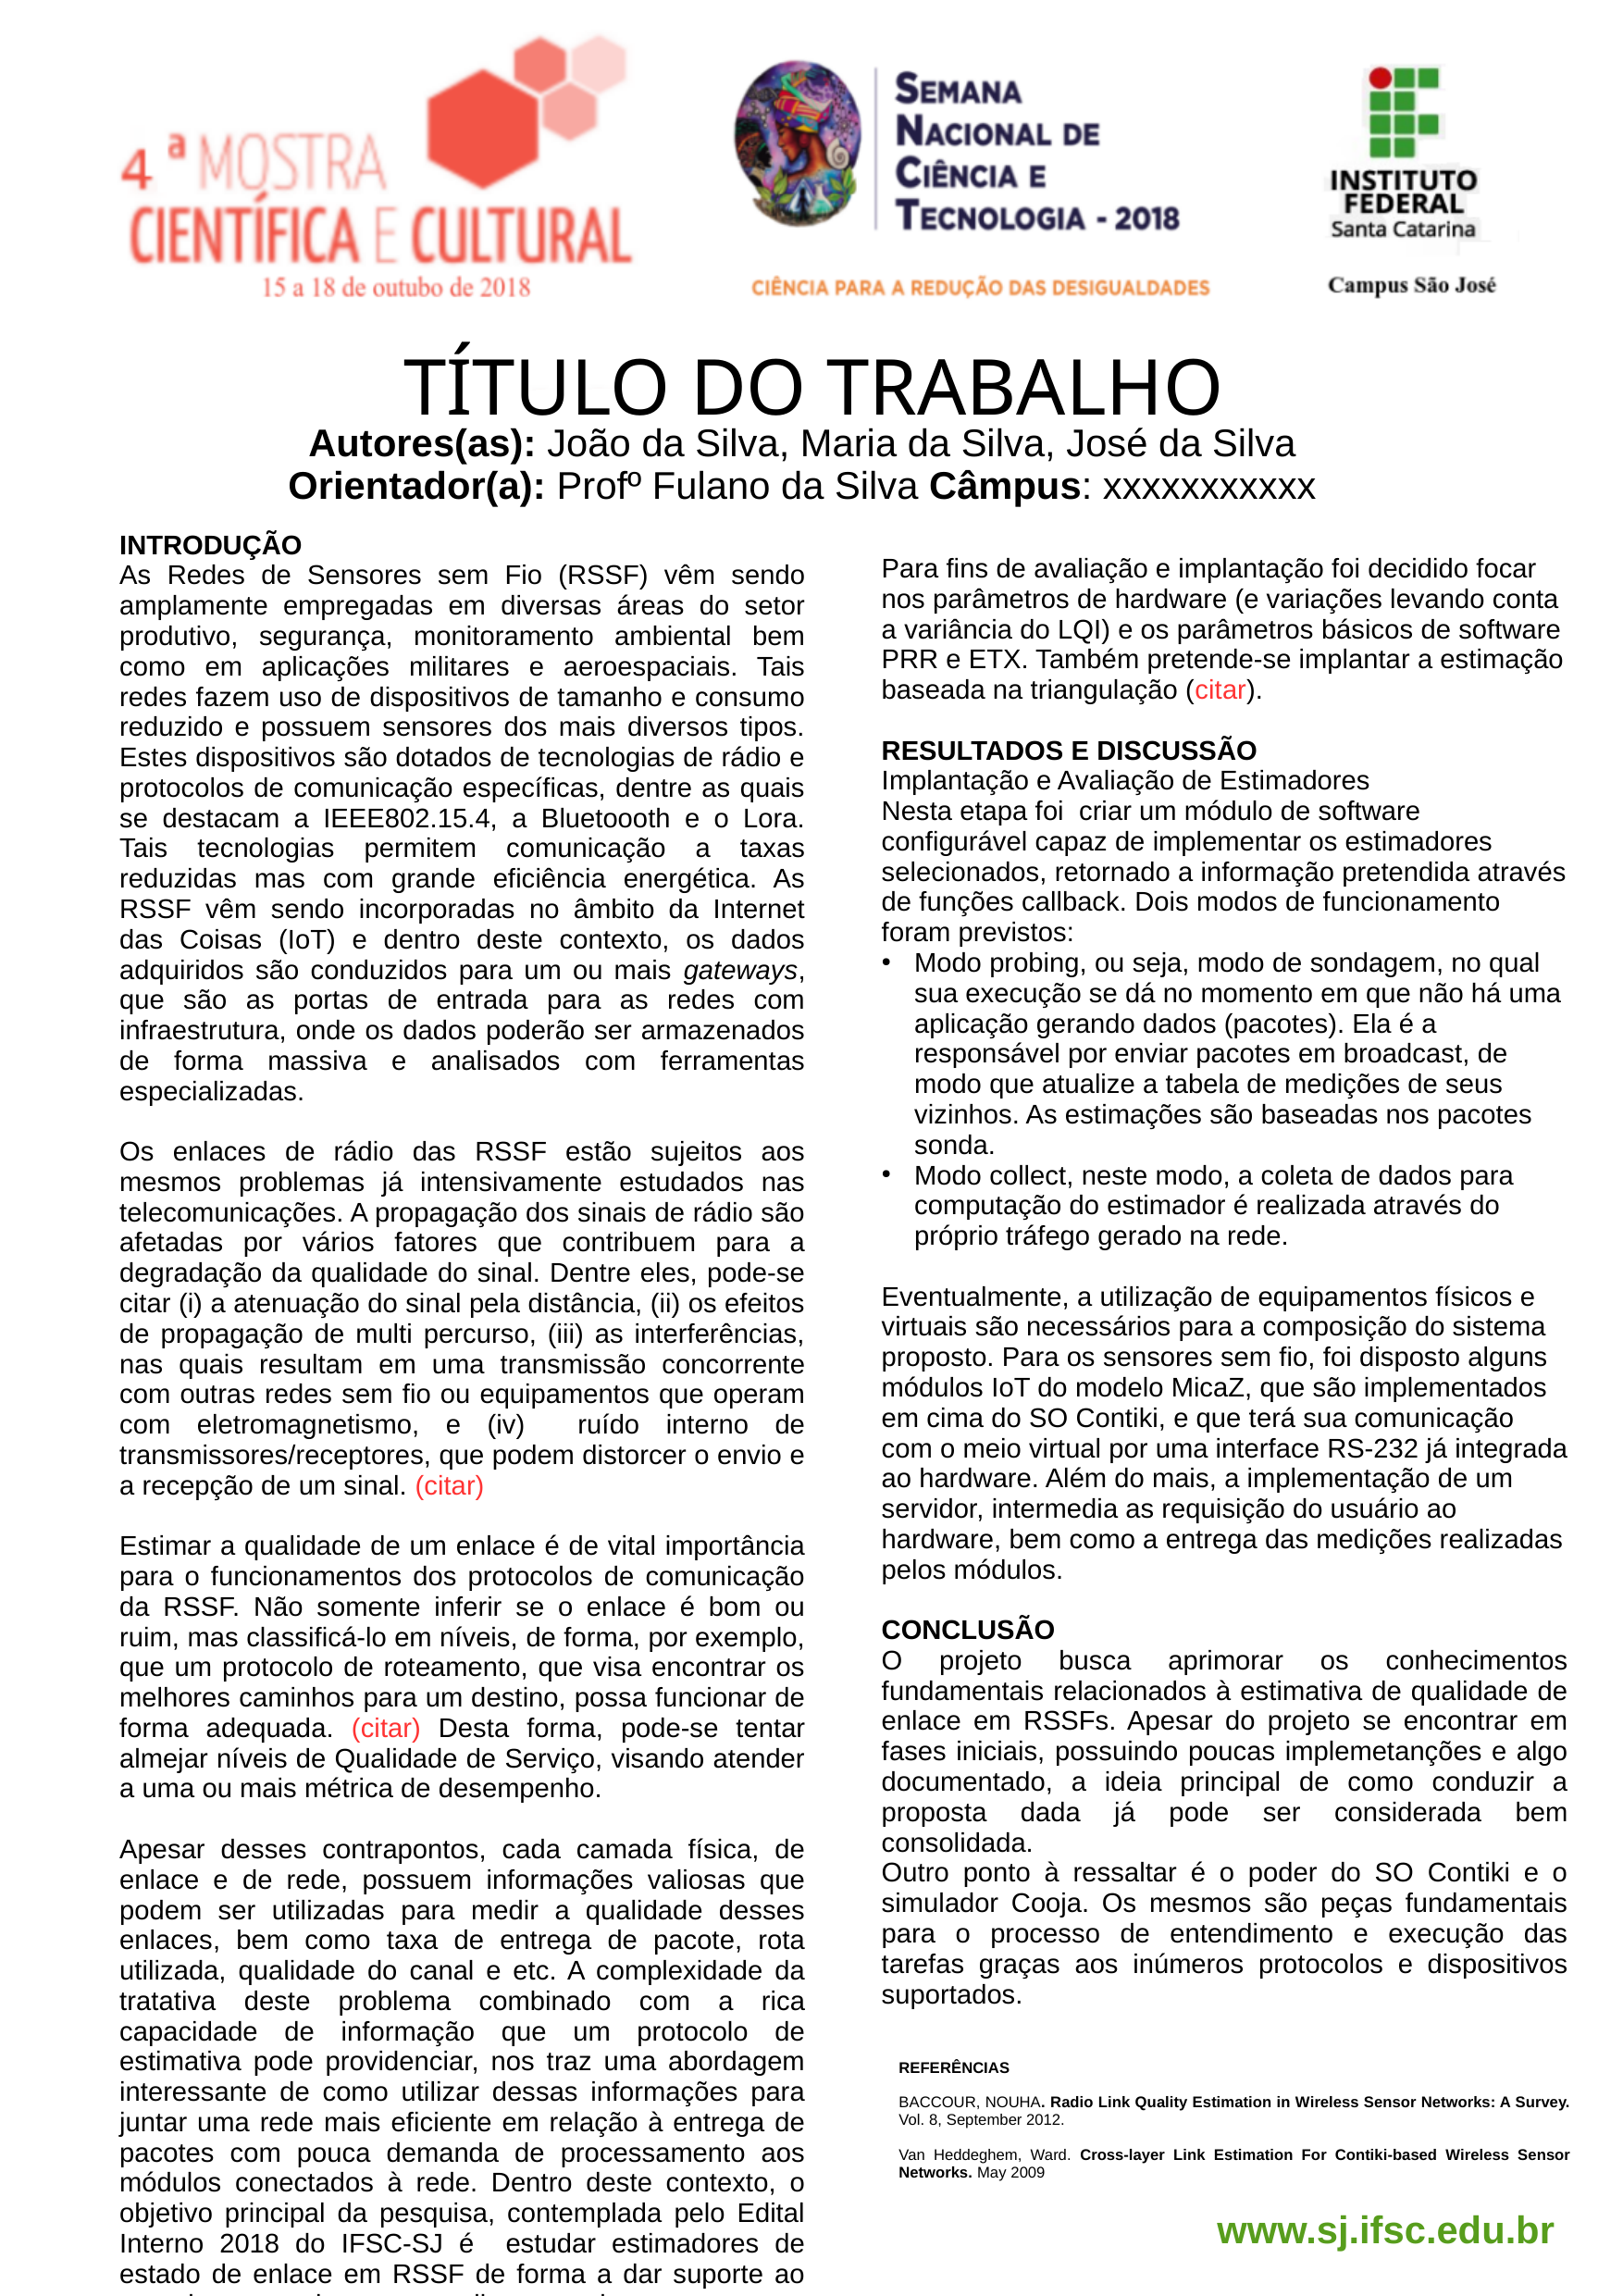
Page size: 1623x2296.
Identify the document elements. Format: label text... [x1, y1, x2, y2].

text_box [5, 12, 1585, 400]
text_box Autores(as): João da Silva, Maria da Silva, José da Silva Orientador(a): Profº Fulano da Silva Câmpus: xxxxxxxxxxx [270, 415, 1334, 518]
text_box INTRODUÇÃO As Redes de Sensores sem Fio (RSSF) vêm sendo amplamente empregadas em diversas áreas do setor produtivo, segurança, monitoramento ambiental bem como em aplicações militares e aeroespaciais. Tais redes fazem uso de dispositivos de tamanho e consumo reduzido e possuem sensores dos mais diversos tipos. Estes dispositivos são dotados de tecnologias de rádio e protocolos de comunicação específicas, dentre as quais se destacam a IEEE802.15.4, a Bluetoooth e o Lora. Tais tecnologias permitem comunicação a taxas reduzidas mas com grande eficiência energética. As RSSF vêm sendo incorporadas no âmbito da Internet das Coisas (IoT) e dentro deste contexto, os dados adquiridos são conduzidos para um ou mais gateways, que são as portas de entrada para as redes com infraestrutura, onde os dados poderão ser armazenados de forma massiva e analisados com ferramentas especializadas. Os enlaces de rádio das RSSF estão sujeitos aos mesmos problemas já intensivamente estudados nas telecomunicações. A propagação dos sinais de rádio são afetadas por vários fatores que contribuem para a degradação da qualidade do sinal. Dentre eles, pode-se citar (i) a atenuação do sinal pela distância, (ii) os efeitos de propagação de multi percurso, (iii) as interferências, nas quais resultam em uma transmissão concorrente com outras redes sem fio ou equipamentos que operam com eletromagnetismo, e (iv) ruído interno de transmissores/receptores, que podem distorcer o envio e a recepção de um sinal. (citar) Estimar a qualidade de um enlace é de vital importância para o funcionamentos dos protocolos de comunicação da RSSF. Não somente inferir se o enlace é bom ou ruim, mas classificá-lo em níveis, de forma, por exemplo, que um protocolo de roteamento, que visa encontrar os melhores caminhos para um destino, possa funcionar de forma adequada. (citar) Desta forma, pode-se tentar almejar níveis de Qualidade de Serviço, visando atender a uma ou mais métrica de desempenho. Apesar desses contrapontos, cada camada física, de enlace e de rede, possuem informações valiosas que podem ser utilizadas para medir a qualidade desses enlaces, bem como taxa de entrega de pacote, rota utilizada, qualidade do canal e etc. A complexidade da tratativa deste problema combinado com a rica capacidade de informação que um protocolo de estimativa pode providenciar, nos traz uma abordagem interessante de como utilizar dessas informações para juntar uma rede mais eficiente em relação à entrega de pacotes com pouca demanda de processamento aos módulos conectados à rede. Dentro deste contexto, o objetivo principal da pesquisa, contemplada pelo Edital Interno 2018 do IFSC-SJ é estudar estimadores de estado de enlace em RSSF de forma a dar suporte ao uso de protocolos e procedimentos de roteamento e estabelecimentos de caminhos baseados em QoS. MATERIAL E MÉTODOS O projeto vem sendo direcionado pelas seguintes etapas: (i) Estudo o problema da estimação de estado de enlace no contexto de RSSF; (ii) Selecão de Estimadores (LQE) para Implantação em uma Rede e (iii) Implantação e Avaliação dos Estimadores selecionados. O estudo do problema teve como referência central o trabalho de (BACCOUR,2012). Neste survey os estimadores são classificados em estimadores de hardware e de software. Os principais estimadores baseados em hardware são: (i) LQI: métrica da qualidade atual do sinal recebido possuindo valores entre 50 à 110; (ii) RSSI: Prôve a intensidade do sinal do pacote recebido e (iii) SNR: Razão entre a intensidade do sinal recebido e do ruído gerado. Tais grandezas normalmente podem ser lidas diretamente do Hardware (rádio). Utilizando-se tais grandezas e de informações adicionais provindas da camada de enlace e rede pode-se por software criar outros estimadores : (i) baseado em PRR: explicar; (ii) baseado em RNP: explicar e (iii) baseado em scores: explicar. [105, 523, 820, 2296]
text_box TÍTULO DO TRABALHO [316, 325, 1312, 449]
text_box Para fins de avaliação e implantação foi decidido focar nos parâmetros de hardware (e variações levando conta a variância do LQI) e os parâmetros básicos de software PRR e ETX. Também pretende-se implantar a estimação baseada na triangulação (citar). RESULTADOS E DISCUSSÃO Implantação e Avaliação de Estimadores Nesta etapa foi criar um módulo de software configurável capaz de implementar os estimadores selecionados, retornado a informação pretendida através de funções callback. Dois modos de funcionamento foram previstos: Modo probing, ou seja, modo de sondagem, no qual sua execução se dá no momento em que não há uma aplicação gerando dados (pacotes). Ela é a responsável por enviar pacotes em broadcast, de modo que atualize a tabela de medições de seus vizinhos. As estimações são baseadas nos pacotes sonda. Modo collect, neste modo, a coleta de dados para computação do estimador é realizada através do próprio tráfego gerado na rede. Eventualmente, a utilização de equipamentos físicos e virtuais são necessários para a composição do sistema proposto. Para os sensores sem fio, foi disposto alguns módulos IoT do modelo MicaZ, que são implementados em cima do SO Contiki, e que terá sua comunicação com o meio virtual por uma interface RS-232 já integrada ao hardware. Além do mais, a implementação de um servidor, intermedia as requisição do usuário ao hardware, bem como a entrega das medições realizadas pelos módulos. CONCLUSÃO O projeto busca aprimorar os conhecimentos fundamentais relacionados à estimativa de qualidade de enlace em RSSFs. Apesar do projeto se encontrar em fases iniciais, possuindo poucas implemetanções e algo documentado, a ideia principal de como conduzir a proposta dada já pode ser considerada bem consolidada. Outro ponto à ressaltar é o poder do SO Contiki e o simulador Cooja. Os mesmos são peças fundamentais para o processo de entendimento e execução das tarefas graças aos inúmeros protocolos e dispositivos suportados. [867, 546, 1585, 2296]
text_box www.sj.ifsc.edu.br [879, 2202, 1568, 2260]
text_box REFERÊNCIAS BACCOUR, NOUHA. Radio Link Quality Estimation in Wireless Sensor Networks: A Survey. Vol. 8, September 2012. Van Heddeghem, Ward. Cross-layer Link Estimation For Contiki-based Wireless Sensor Networks. May 2009 [885, 2022, 1585, 2189]
